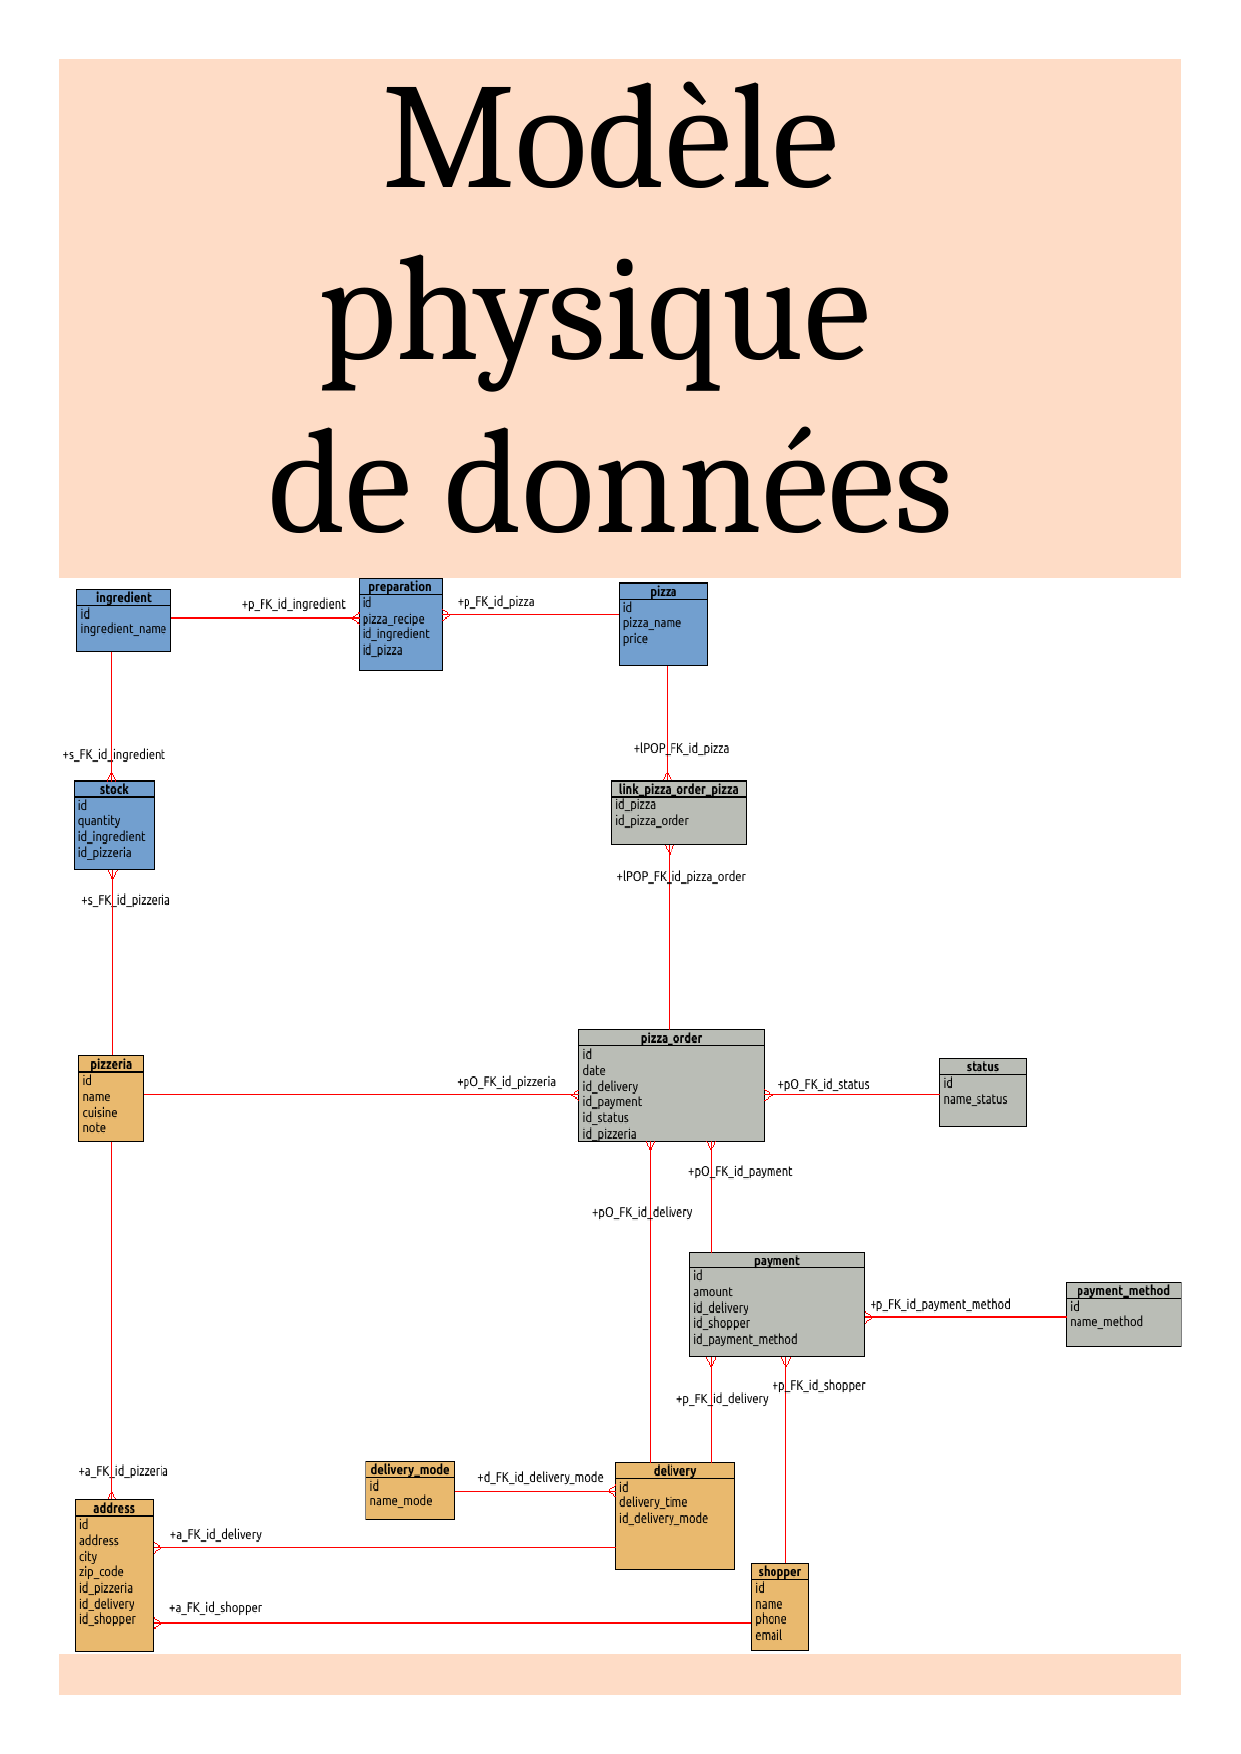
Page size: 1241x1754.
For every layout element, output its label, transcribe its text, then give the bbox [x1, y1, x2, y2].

picture [59, 578, 1182, 1654]
title Modèle physique de données [106, 47, 1117, 575]
